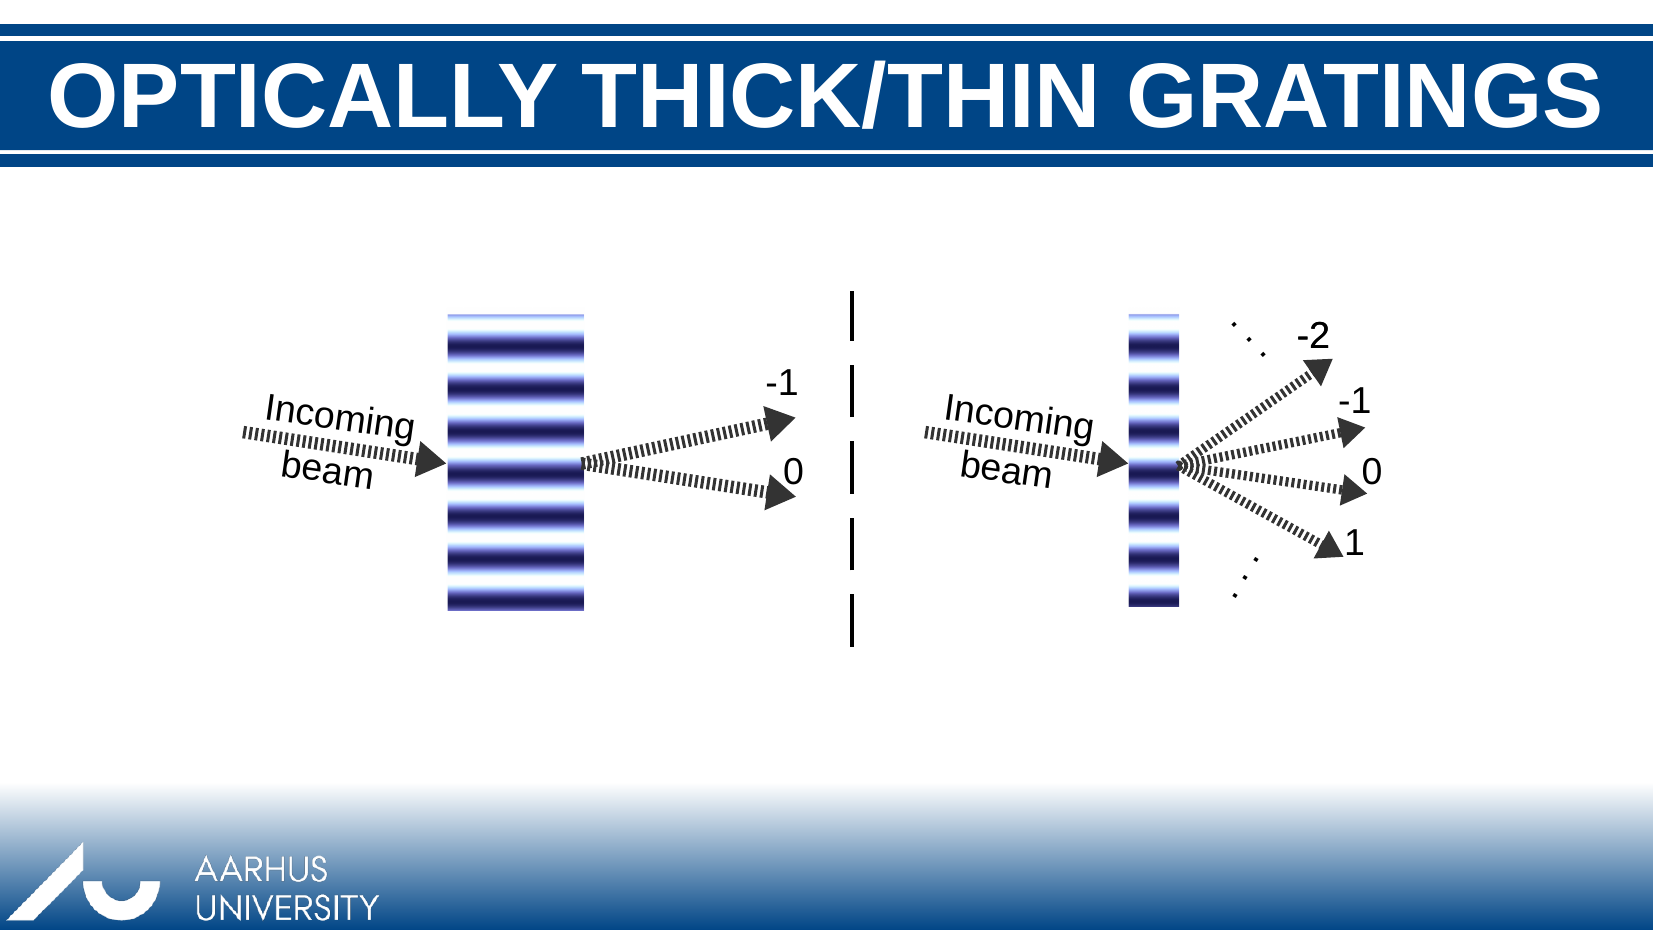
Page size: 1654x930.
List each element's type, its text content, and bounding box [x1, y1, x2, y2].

picture [446, 307, 585, 611]
text_box -1 [750, 354, 814, 411]
text_box Incoming [246, 376, 435, 459]
title OPTICALLY THICK/THIN GRATINGS [0, 41, 1653, 151]
text_box -2 [1282, 306, 1345, 364]
text_box 0 [1346, 442, 1410, 500]
picture [5, 841, 414, 928]
text_box beam [262, 433, 393, 507]
text_box 1 [1329, 513, 1393, 571]
text_box beam [942, 433, 1072, 507]
text_box -1 [1323, 371, 1387, 429]
text_box . . . [1208, 283, 1284, 382]
text_box . . . [1209, 533, 1301, 634]
picture [1128, 307, 1180, 607]
text_box 0 [768, 442, 832, 500]
text_box Incoming [925, 376, 1114, 459]
